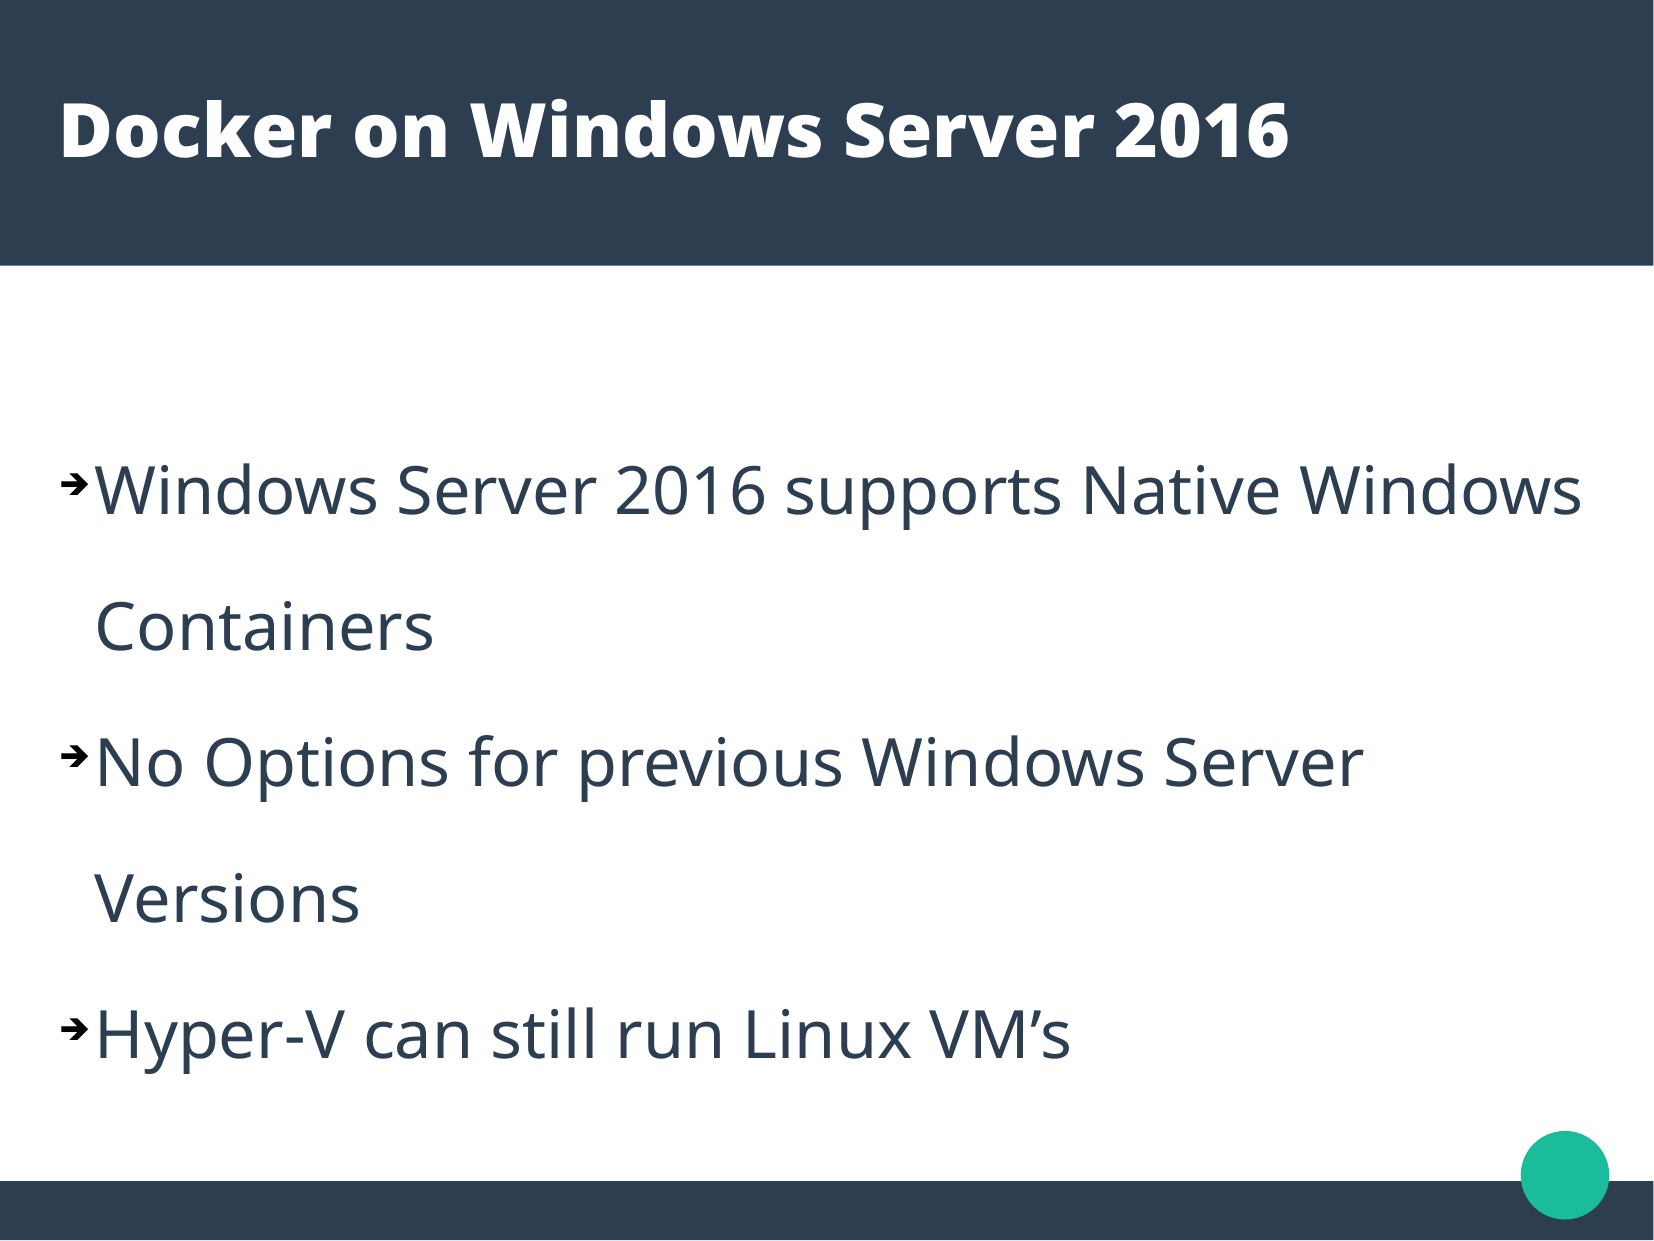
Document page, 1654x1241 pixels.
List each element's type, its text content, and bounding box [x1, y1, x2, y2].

title Docker on Windows Server 2016 [59, 49, 1595, 207]
subtitle Windows Server 2016 supports Native Windows Containers No Options for previous Windows Server Versions Hyper-V can still run Linux VM’s [59, 324, 1595, 1152]
